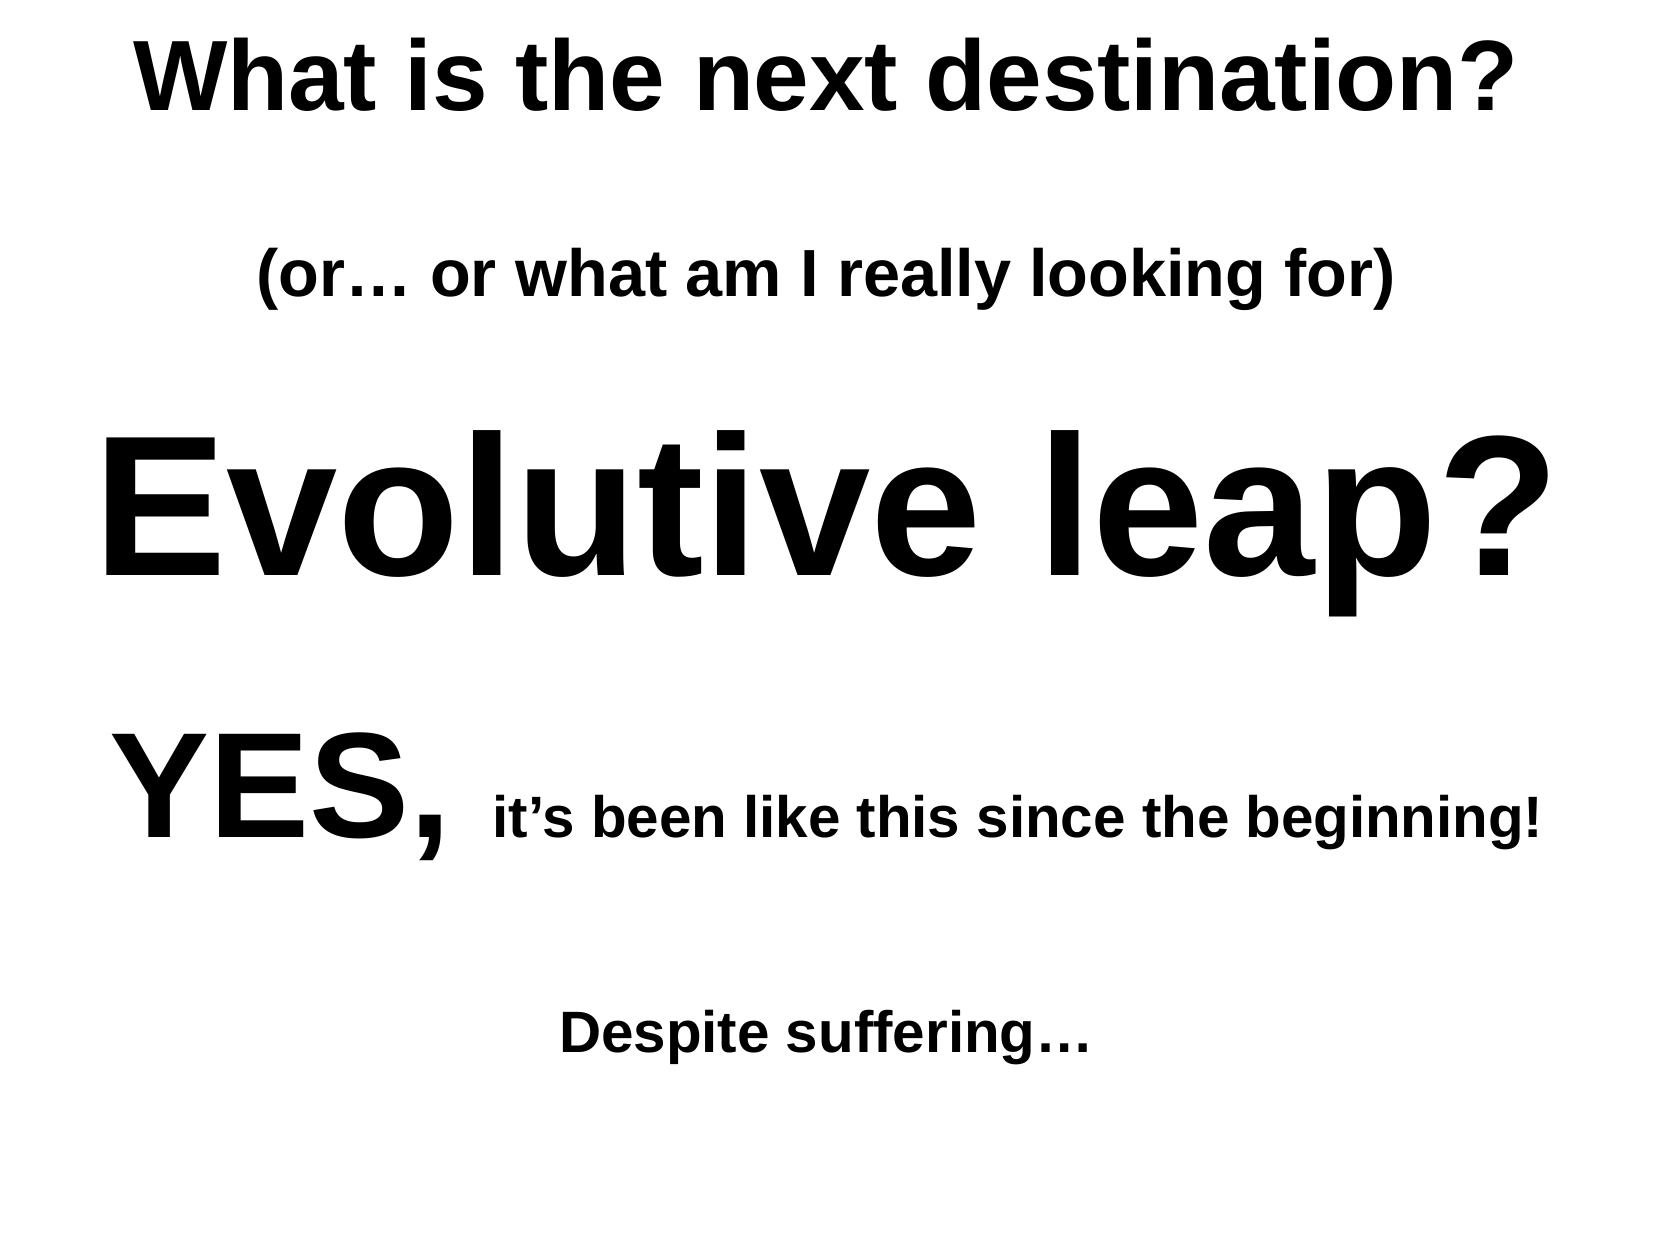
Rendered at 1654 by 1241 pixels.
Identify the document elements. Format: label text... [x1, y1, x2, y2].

subtitle (or… or what am I really looking for) Evolutive leap? YES, it’s been like this since the beginning! Despite suffering… [82, 0, 1571, 1241]
